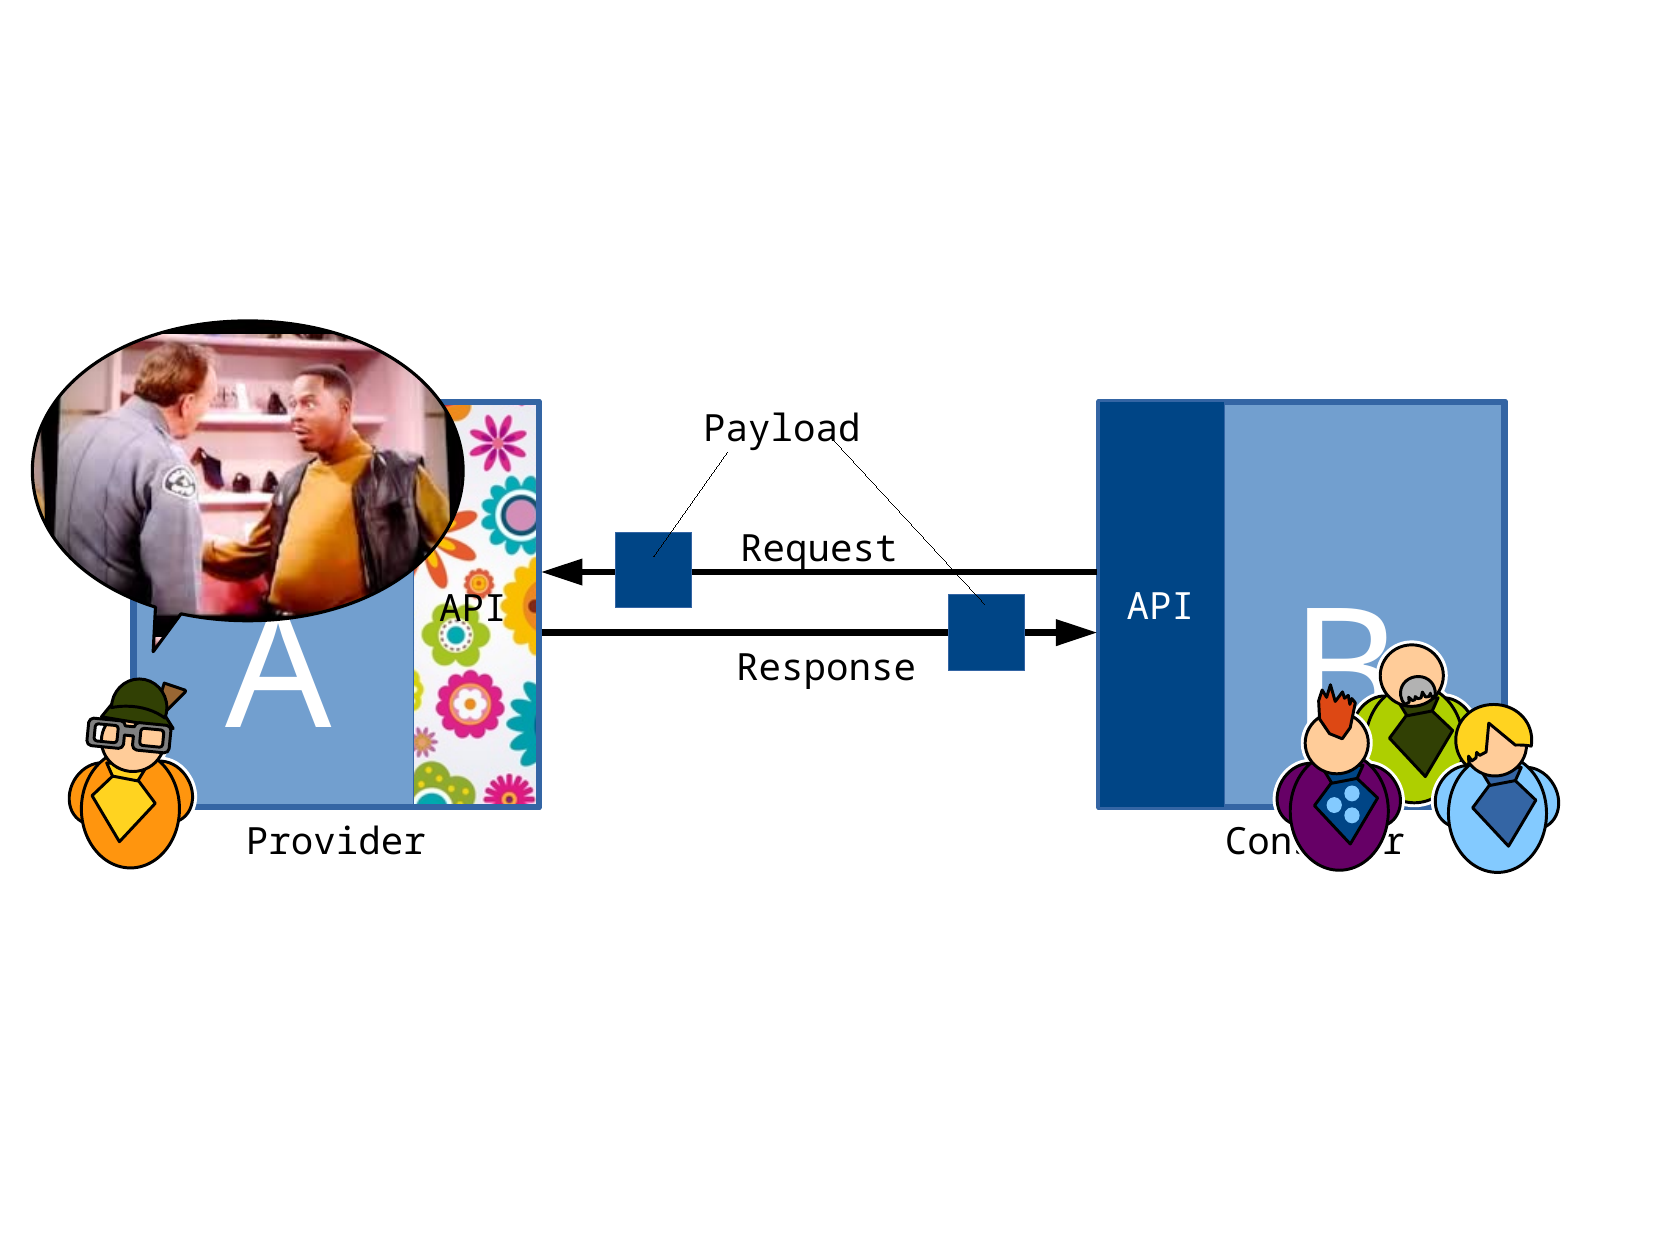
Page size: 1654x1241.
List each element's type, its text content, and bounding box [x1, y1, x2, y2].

text_box Request [725, 513, 913, 573]
text_box Consumer [1210, 807, 1319, 866]
text_box Response [721, 632, 932, 691]
text_box API [424, 574, 522, 633]
text_box [1099, 401, 1559, 873]
text_box Consumer [1360, 807, 1420, 866]
text_box Payload [688, 393, 876, 453]
text_box B [1277, 541, 1422, 751]
text_box Provider [231, 807, 441, 866]
text_box [615, 532, 692, 608]
text_box A [210, 602, 358, 751]
text_box API [1111, 572, 1209, 631]
text_box [948, 594, 1025, 671]
text_box [32, 320, 536, 868]
